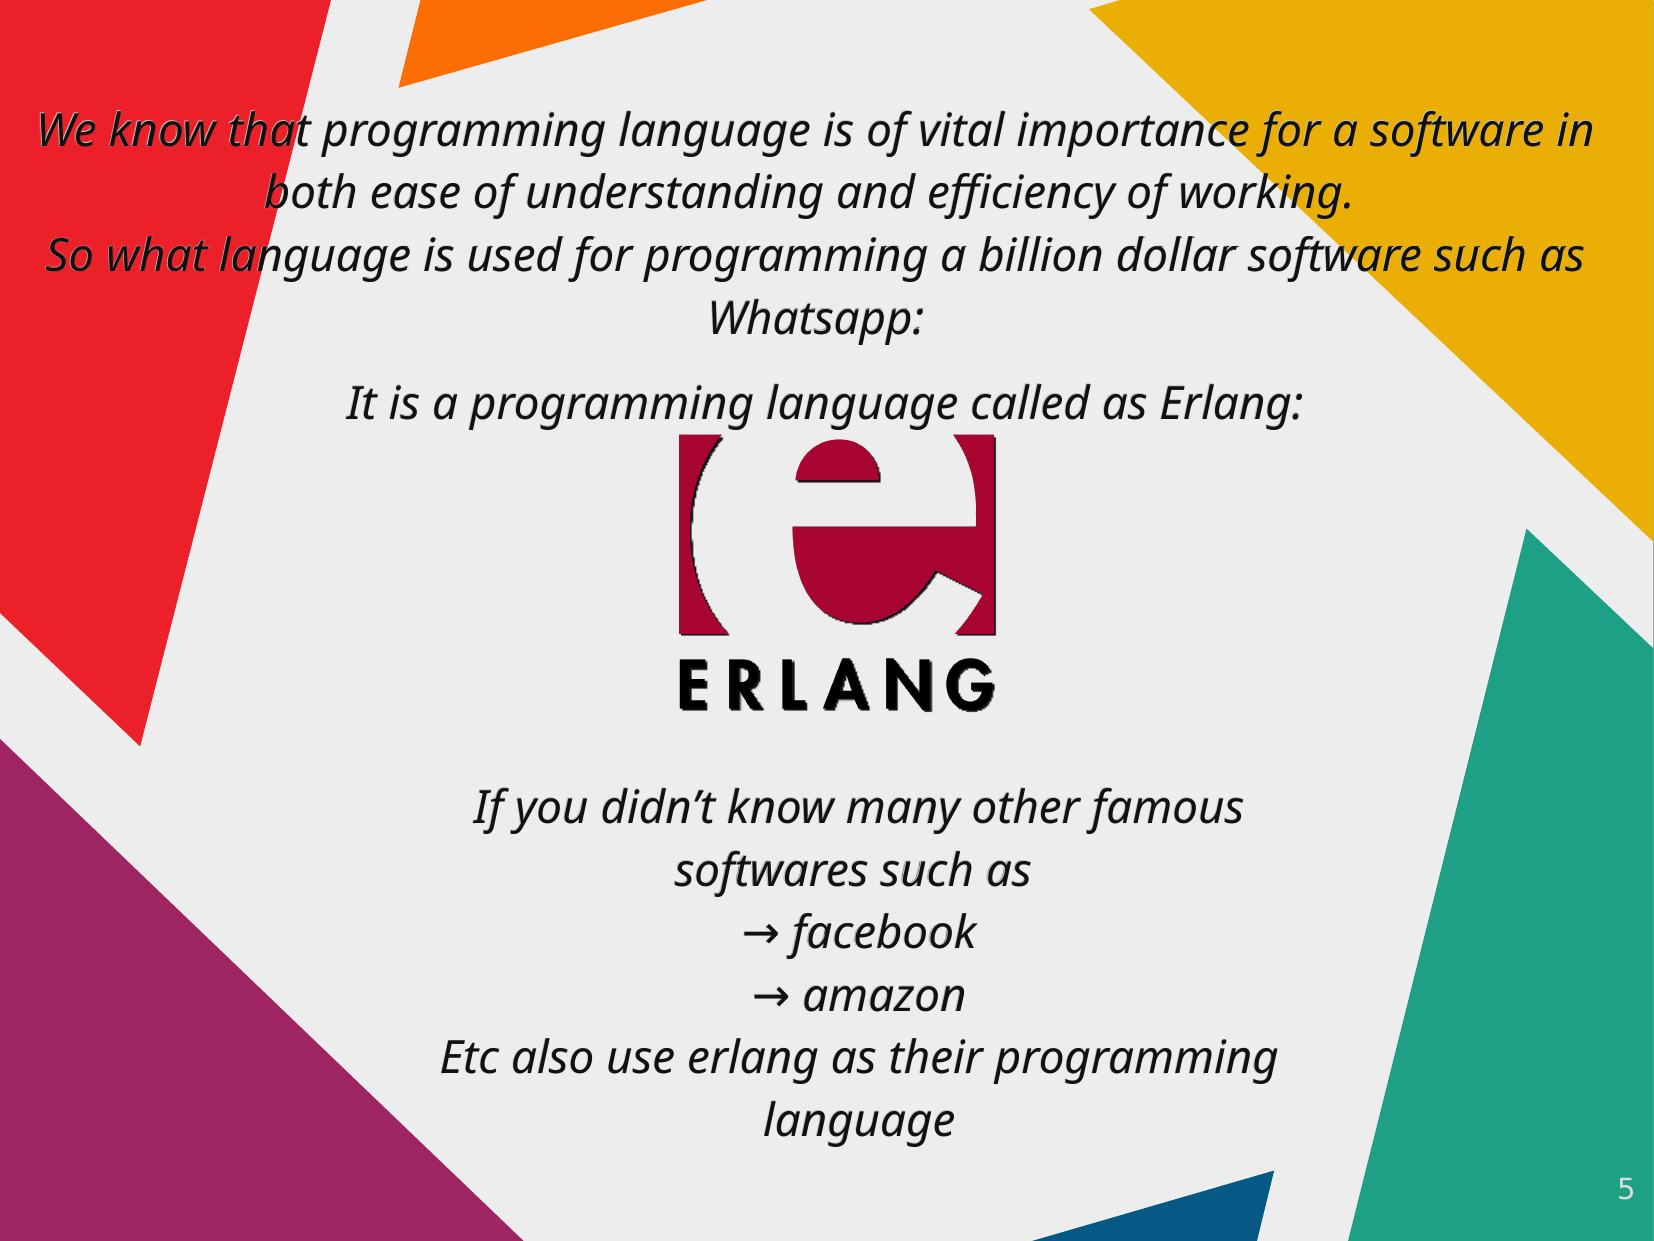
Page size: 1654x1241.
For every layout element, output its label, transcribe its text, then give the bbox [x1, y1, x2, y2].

picture [679, 434, 995, 711]
text_box If you didn’t know many other famous softwares such as → facebook → amazon Etc also use erlang as their programming language [388, 767, 1331, 1011]
text_box It is a programming language called as Erlang: [256, 363, 1396, 487]
text_box We know that programming language is of vital importance for a software in both ease of understanding and efficiency of working. So what language is used for programming a billion dollar software such as Whatsapp: [21, 90, 1622, 320]
